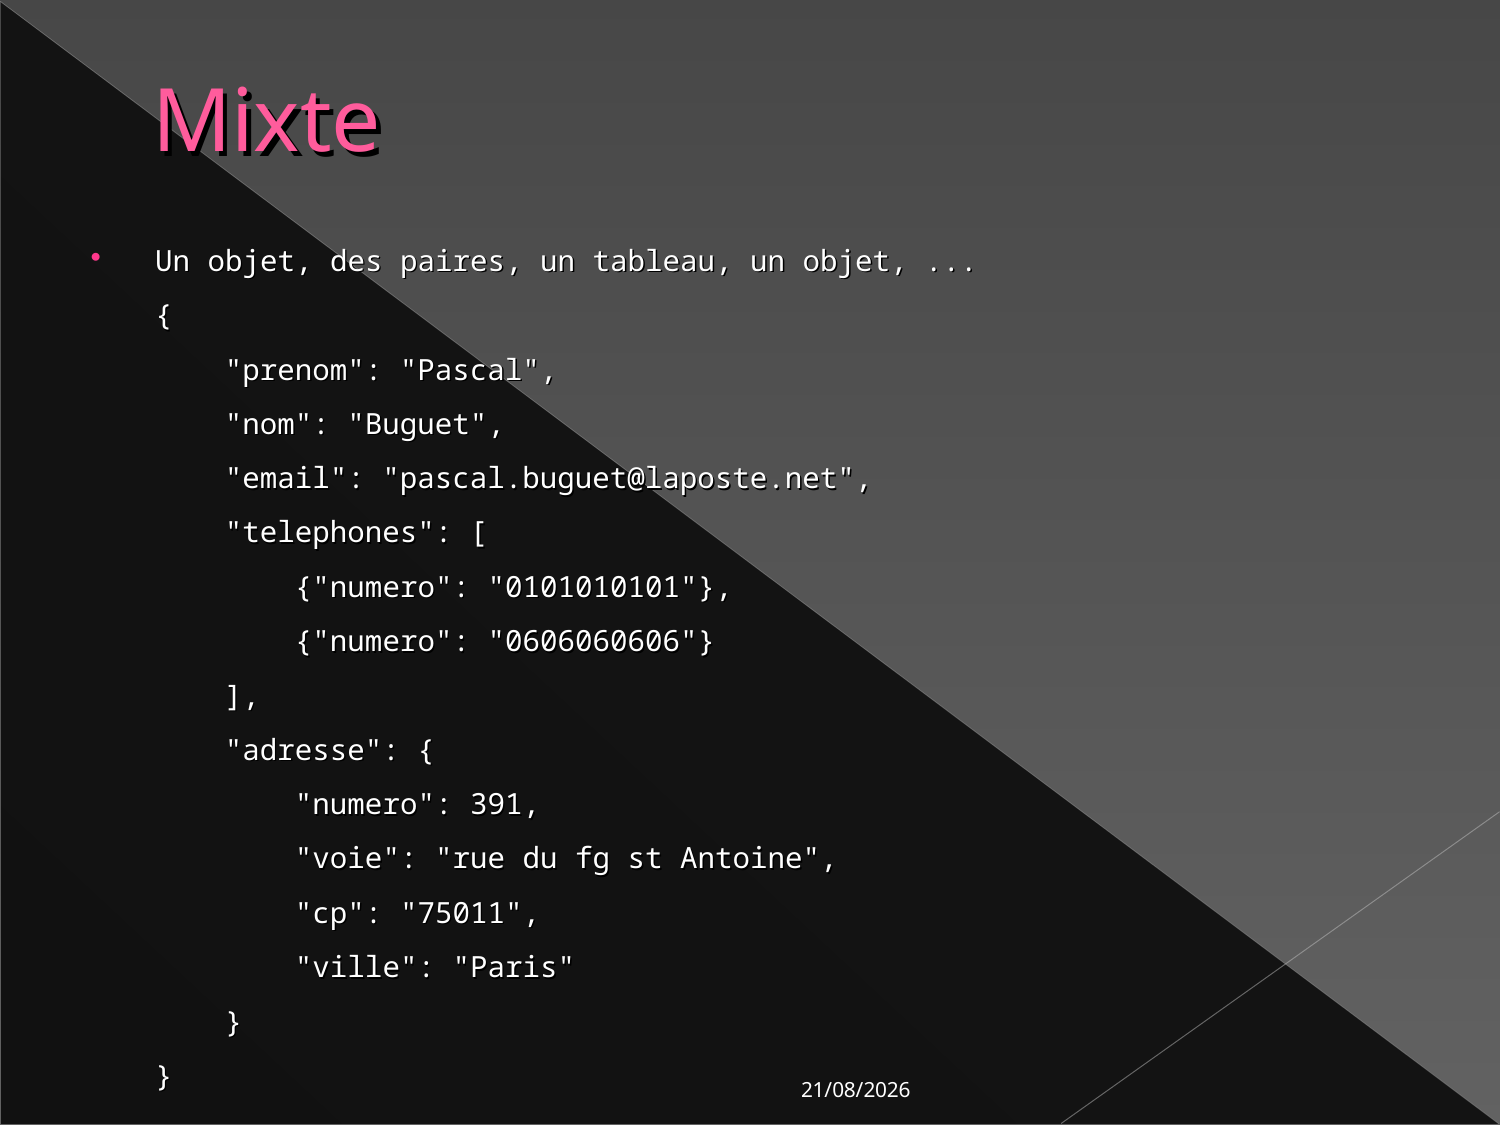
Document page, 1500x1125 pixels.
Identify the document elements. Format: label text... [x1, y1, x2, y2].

title Mixte [72, 46, 1423, 189]
list Un objet, des paires, un tableau, un objet, ... { "prenom": "Pascal", "nom": "Buguet", "email": "pascal.buguet@laposte.net", "telephones": [ {"numero": "0101010101"}, {"numero": "0606060606"} ], "adresse": { "numero": 391, "voie": "rue du fg st Antoine", "cp": "75011", "ville": "Paris" } } [70, 106, 1414, 1125]
